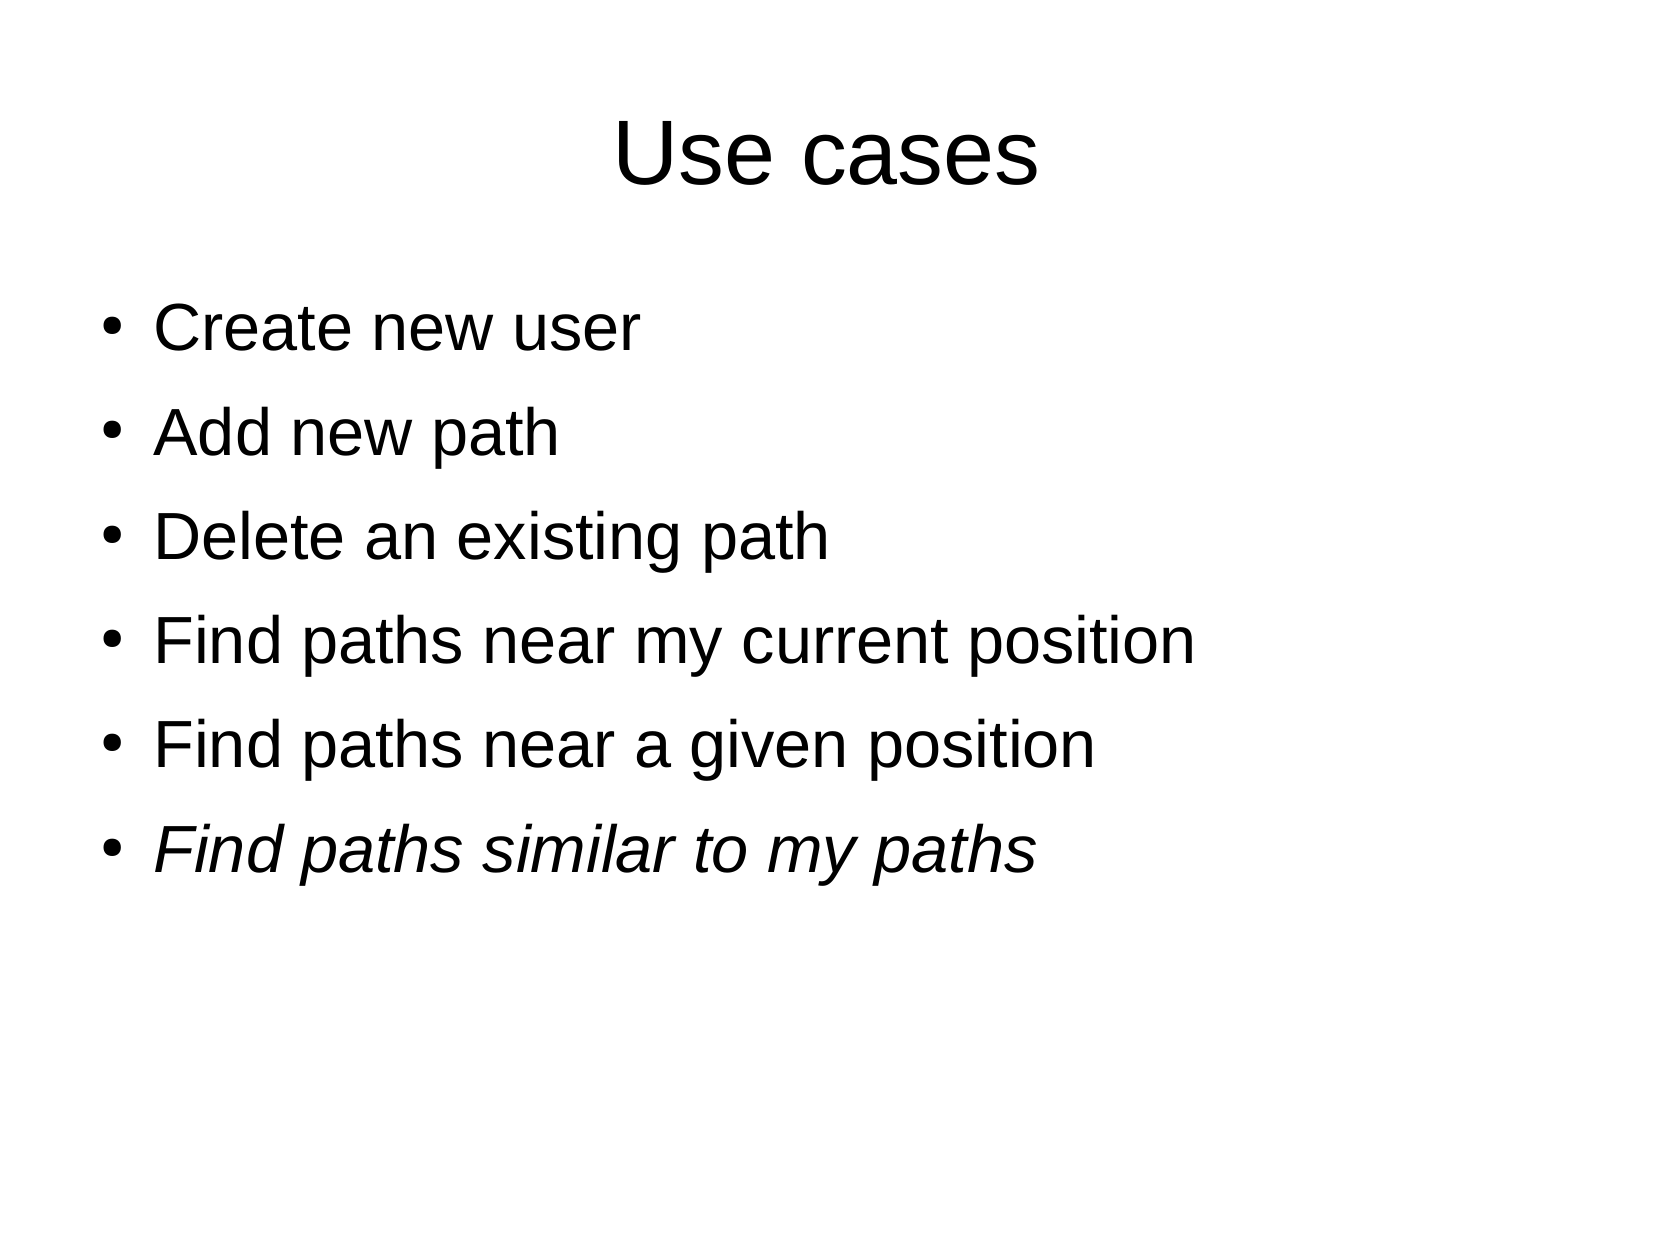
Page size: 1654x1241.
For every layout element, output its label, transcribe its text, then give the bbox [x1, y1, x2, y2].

list Create new user Add new path Delete an existing path Find paths near my current position Find paths near a given position Find paths similar to my paths [82, 290, 1571, 1010]
title Use cases [82, 49, 1571, 257]
